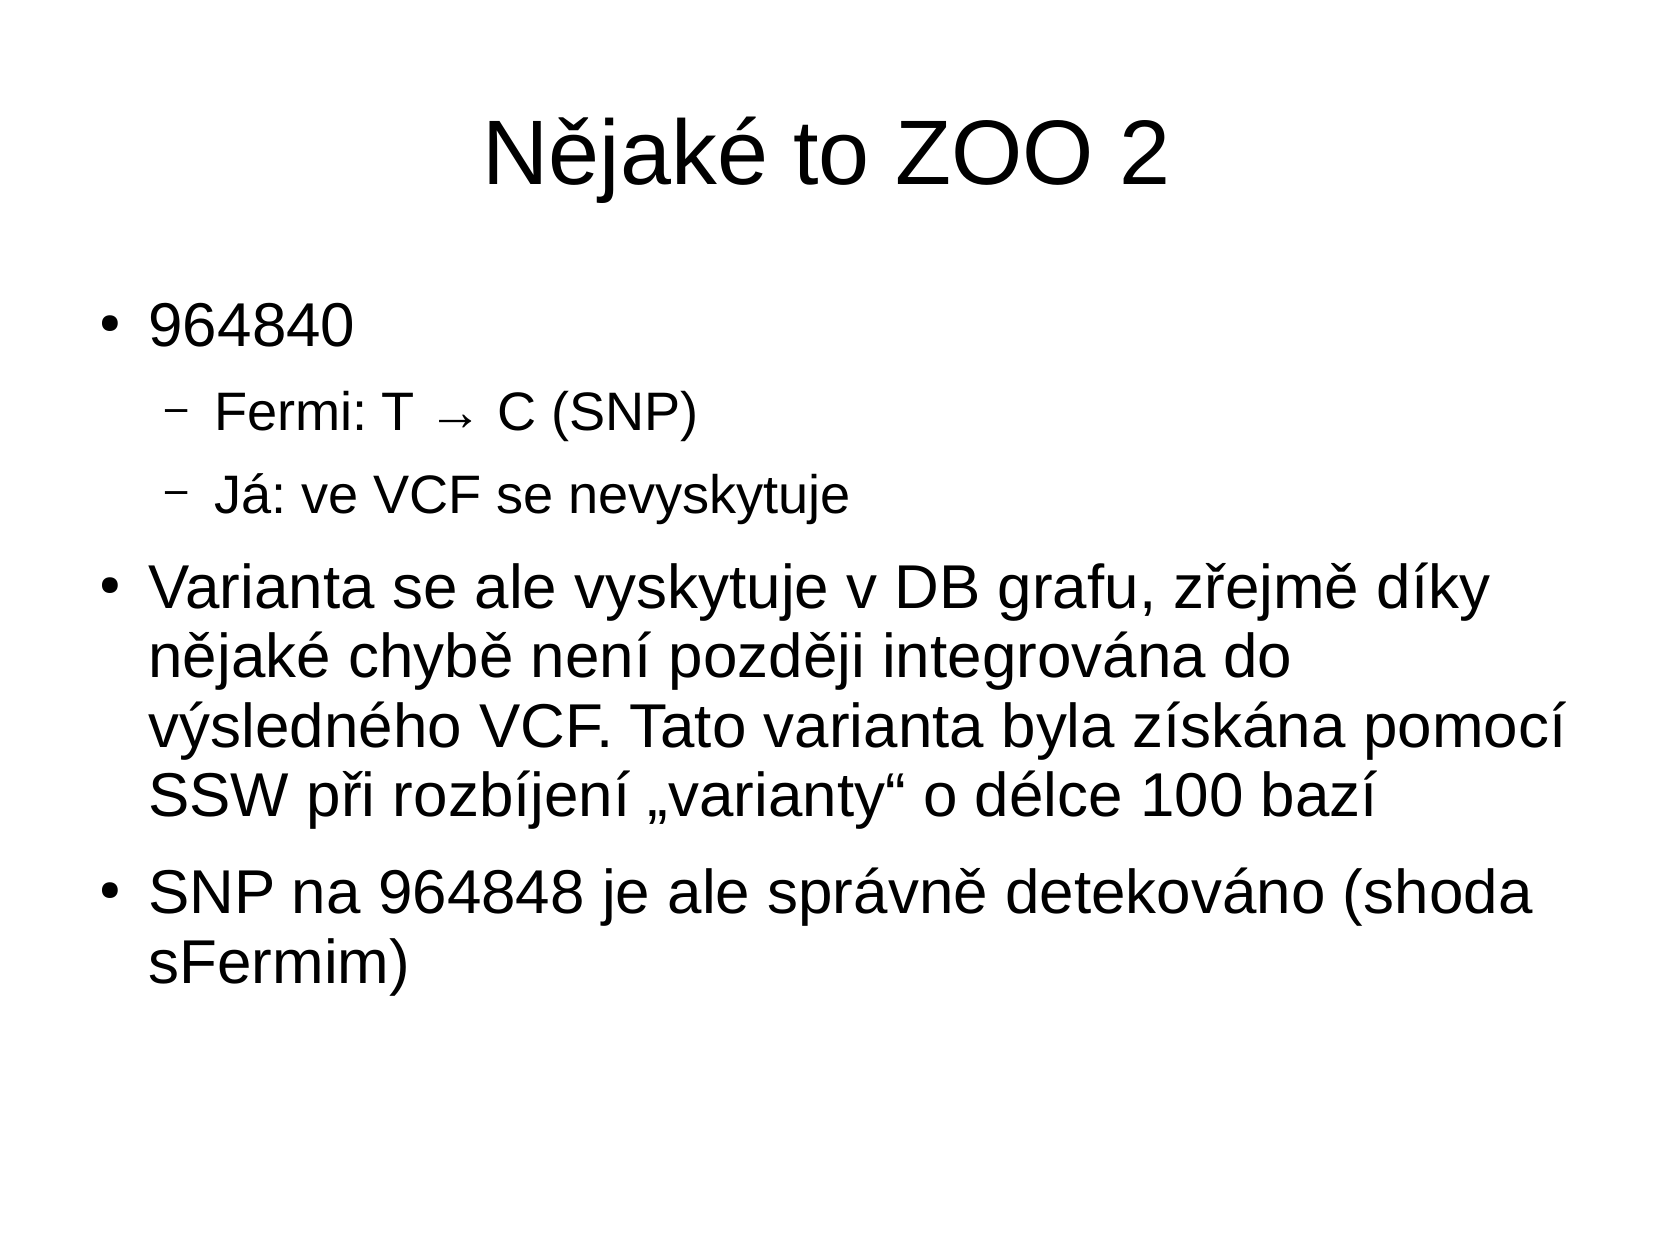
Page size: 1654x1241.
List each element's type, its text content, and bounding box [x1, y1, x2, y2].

list 964840 Fermi: T → C (SNP) Já: ve VCF se nevyskytuje Varianta se ale vyskytuje v DB grafu, zřejmě díky nějaké chybě není později integrována do výsledného VCF. Tato varianta byla získána pomocí SSW při rozbíjení „varianty“ o délce 100 bazí SNP na 964848 je ale správně detekováno (shoda sFermim) [82, 290, 1571, 1010]
title Nějaké to ZOO 2 [82, 49, 1571, 257]
